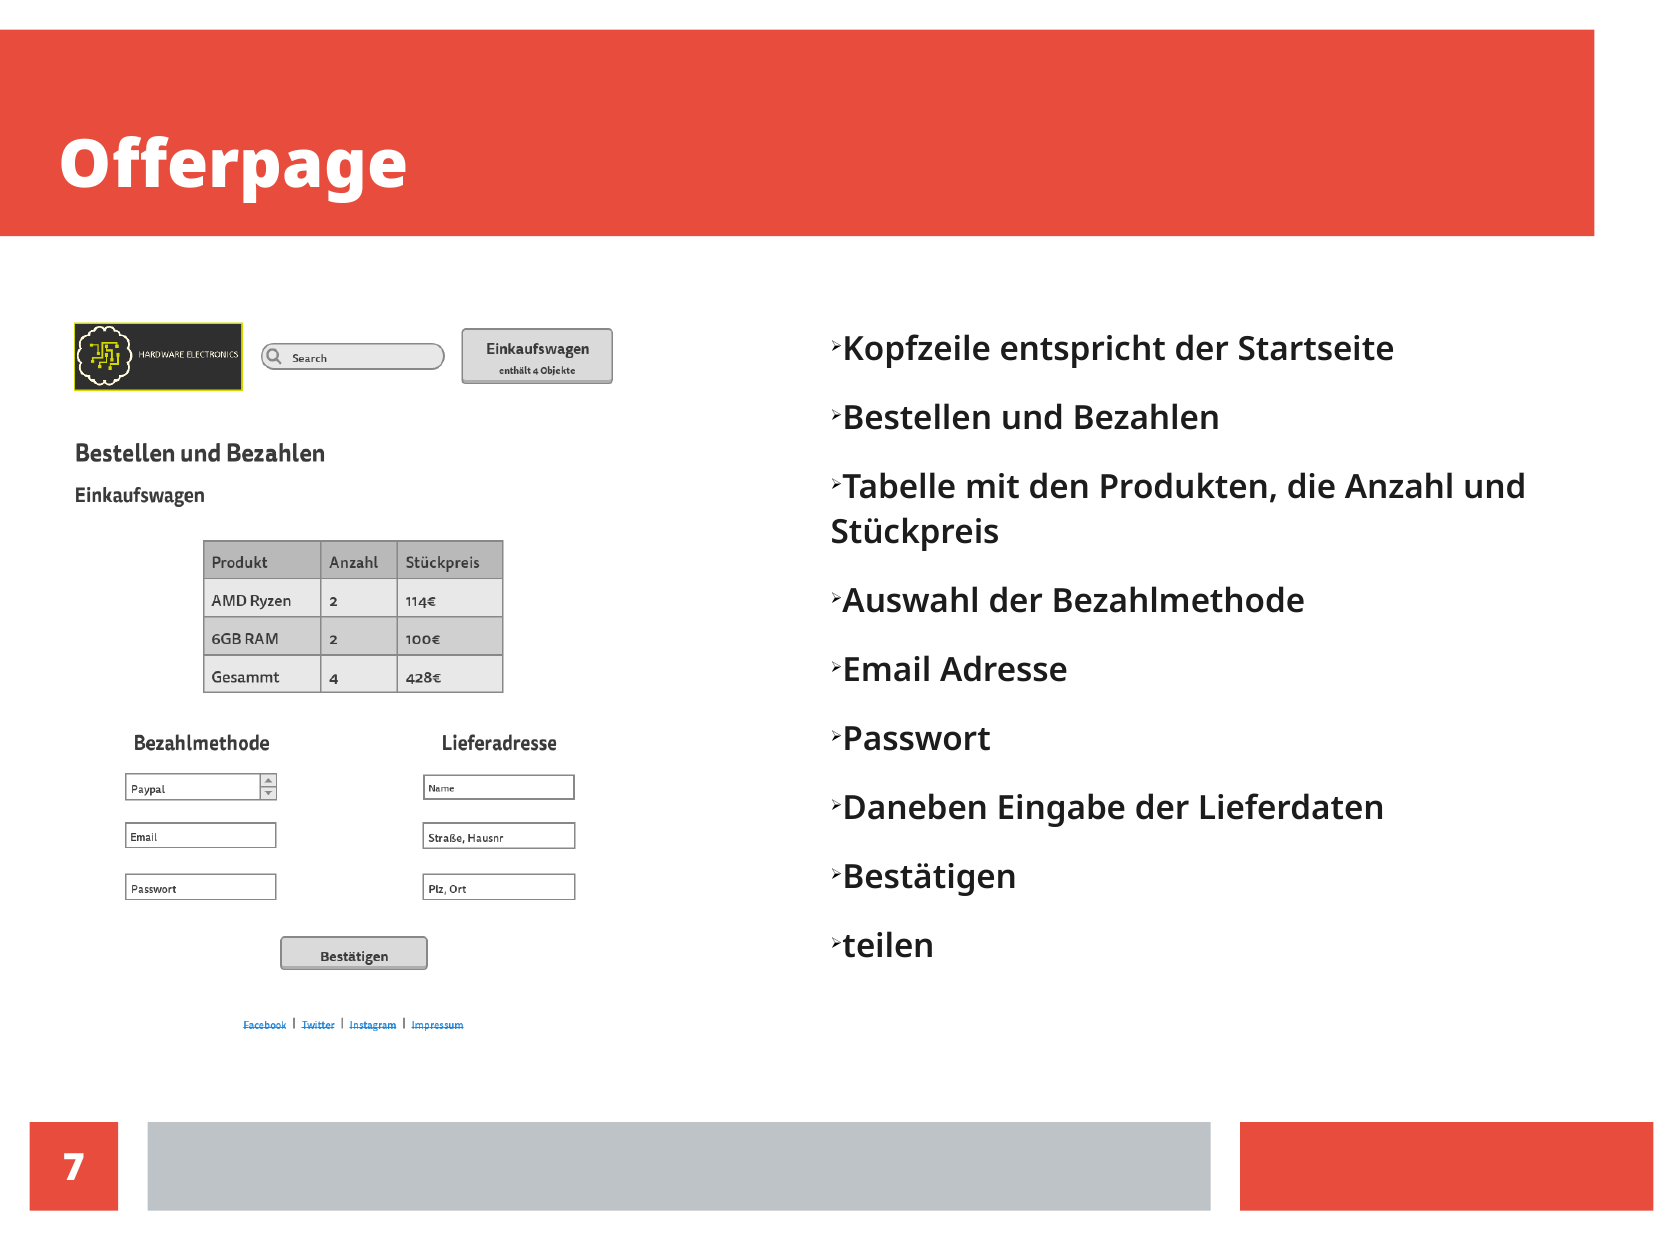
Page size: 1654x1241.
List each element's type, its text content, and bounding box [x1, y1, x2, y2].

title Offerpage [59, 59, 1595, 207]
picture [58, 318, 904, 1052]
list Kopfzeile entspricht der Startseite Bestellen und Bezahlen Tabelle mit den Produkten, die Anzahl und Stückpreis Auswahl der Bezahlmethode Email Adresse Passwort Daneben Eingabe der Lieferdaten Bestätigen teilen [830, 324, 1566, 1093]
